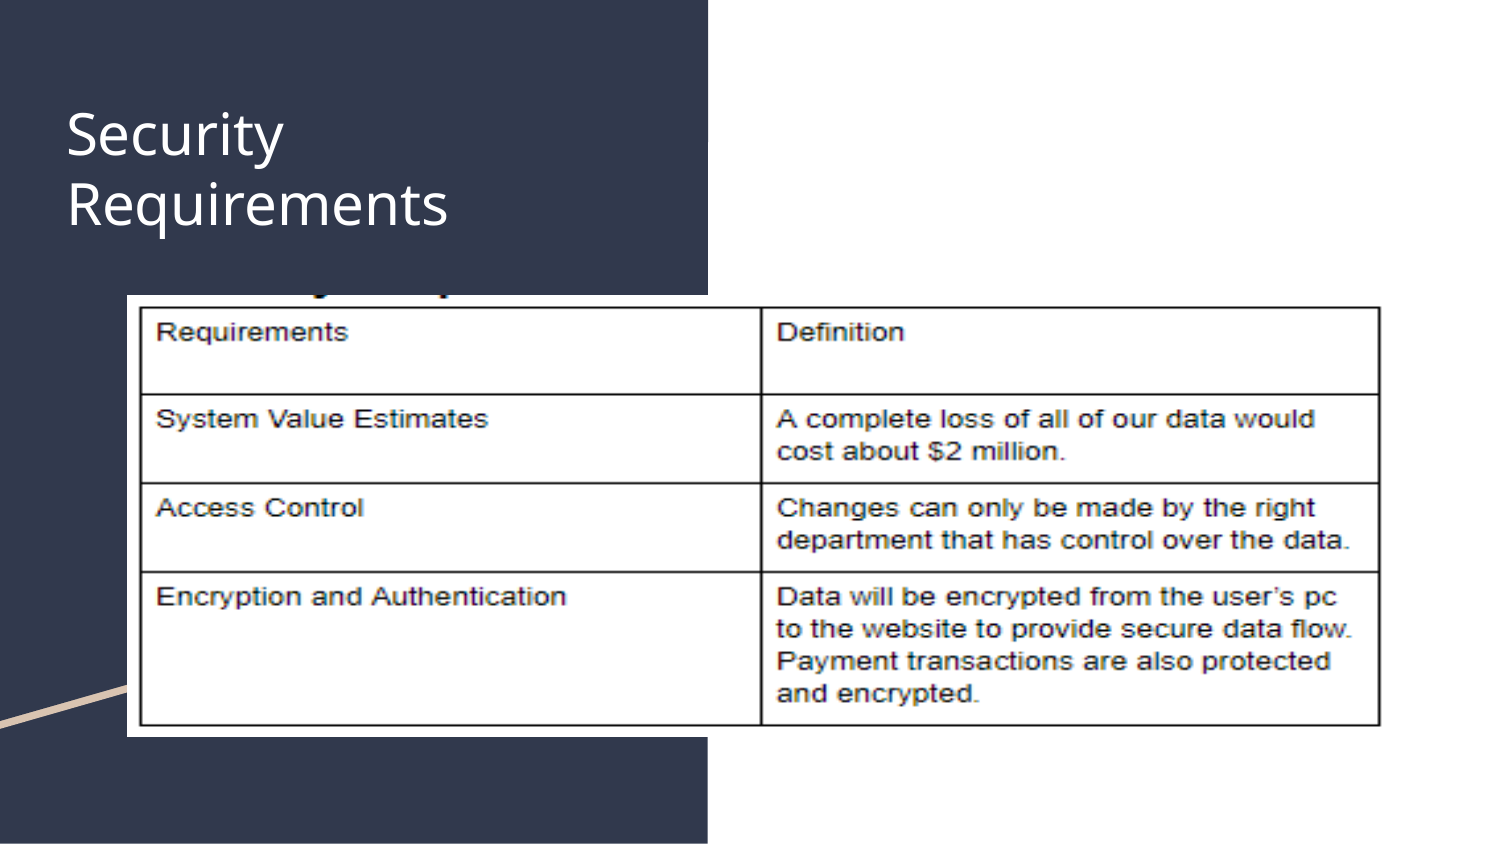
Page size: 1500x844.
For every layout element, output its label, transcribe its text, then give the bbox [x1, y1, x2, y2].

title Security Requirements [51, 82, 660, 296]
picture [127, 295, 1392, 737]
